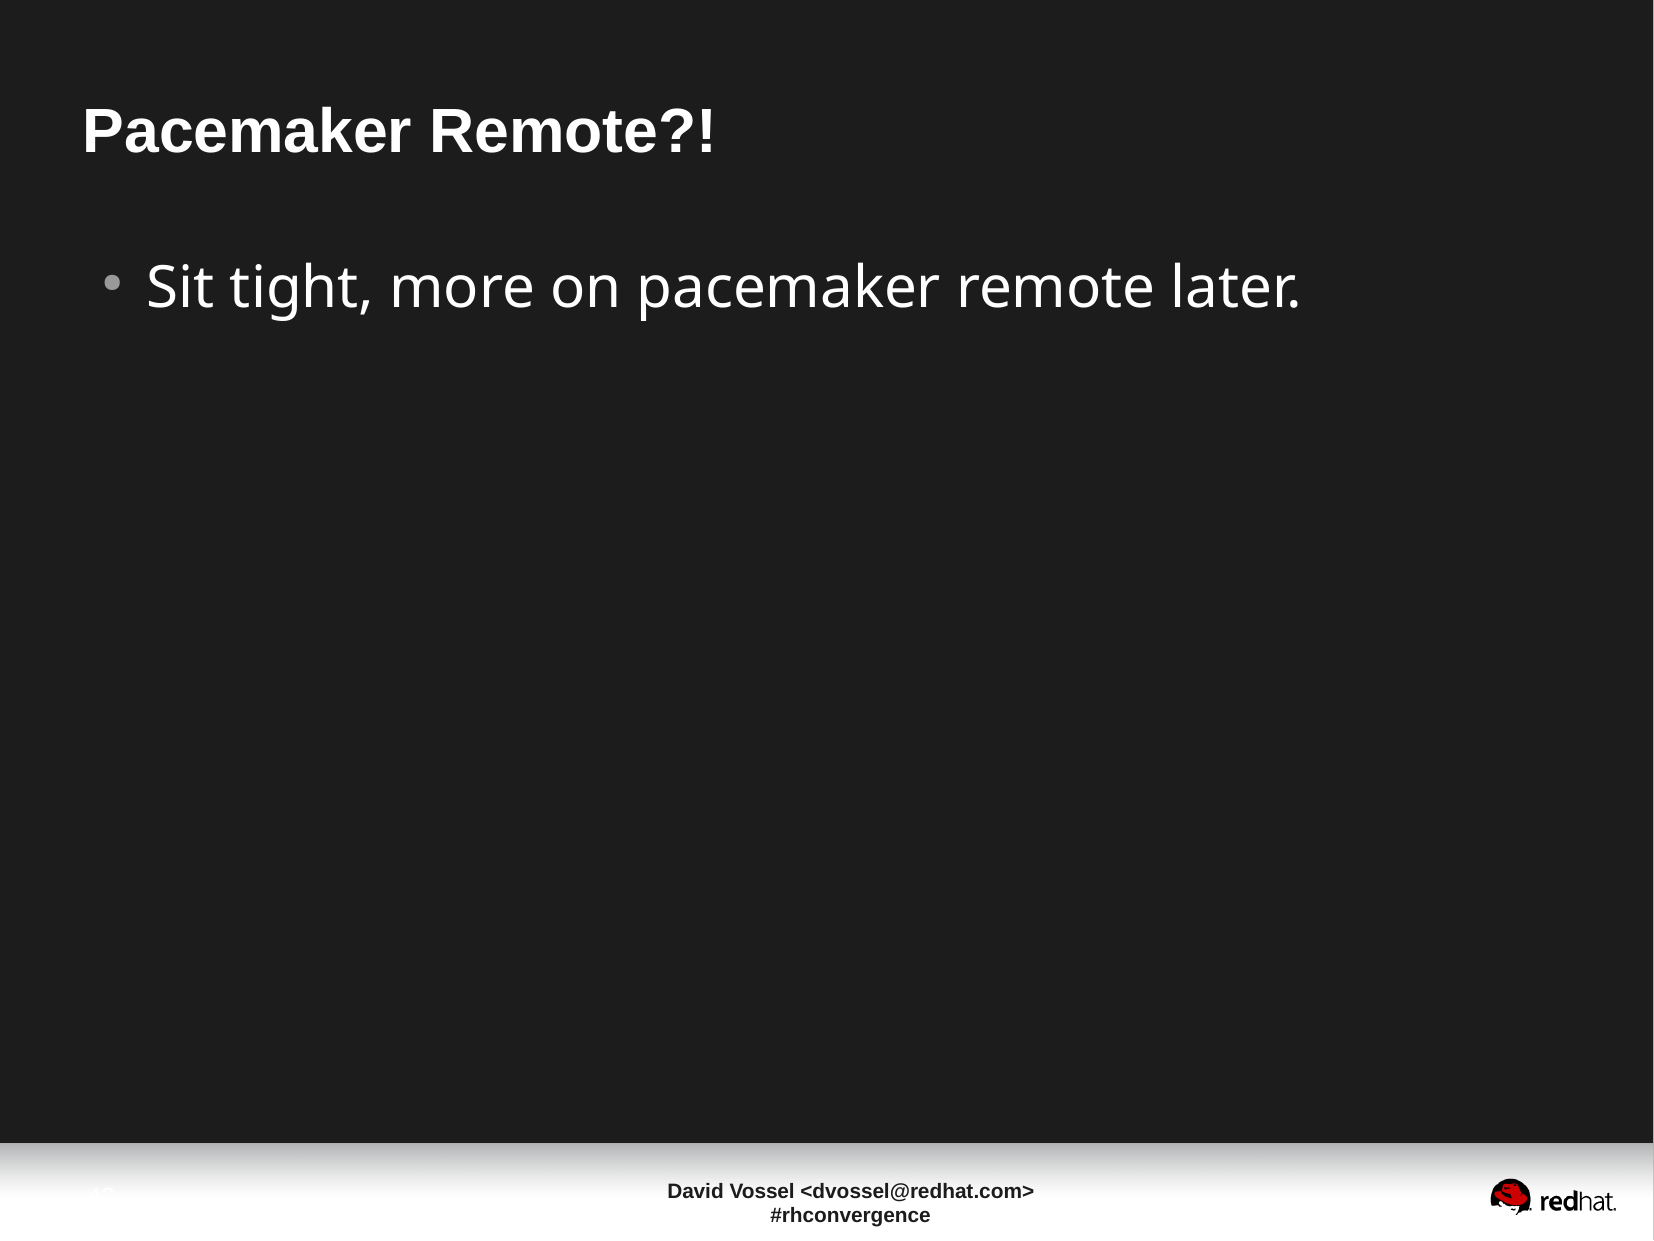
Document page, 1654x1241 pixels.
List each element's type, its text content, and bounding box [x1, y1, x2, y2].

list Sit tight, more on pacemaker remote later. [86, 244, 1576, 1039]
picture [0, 1143, 1654, 1241]
title Pacemaker Remote?! [82, 37, 1571, 226]
